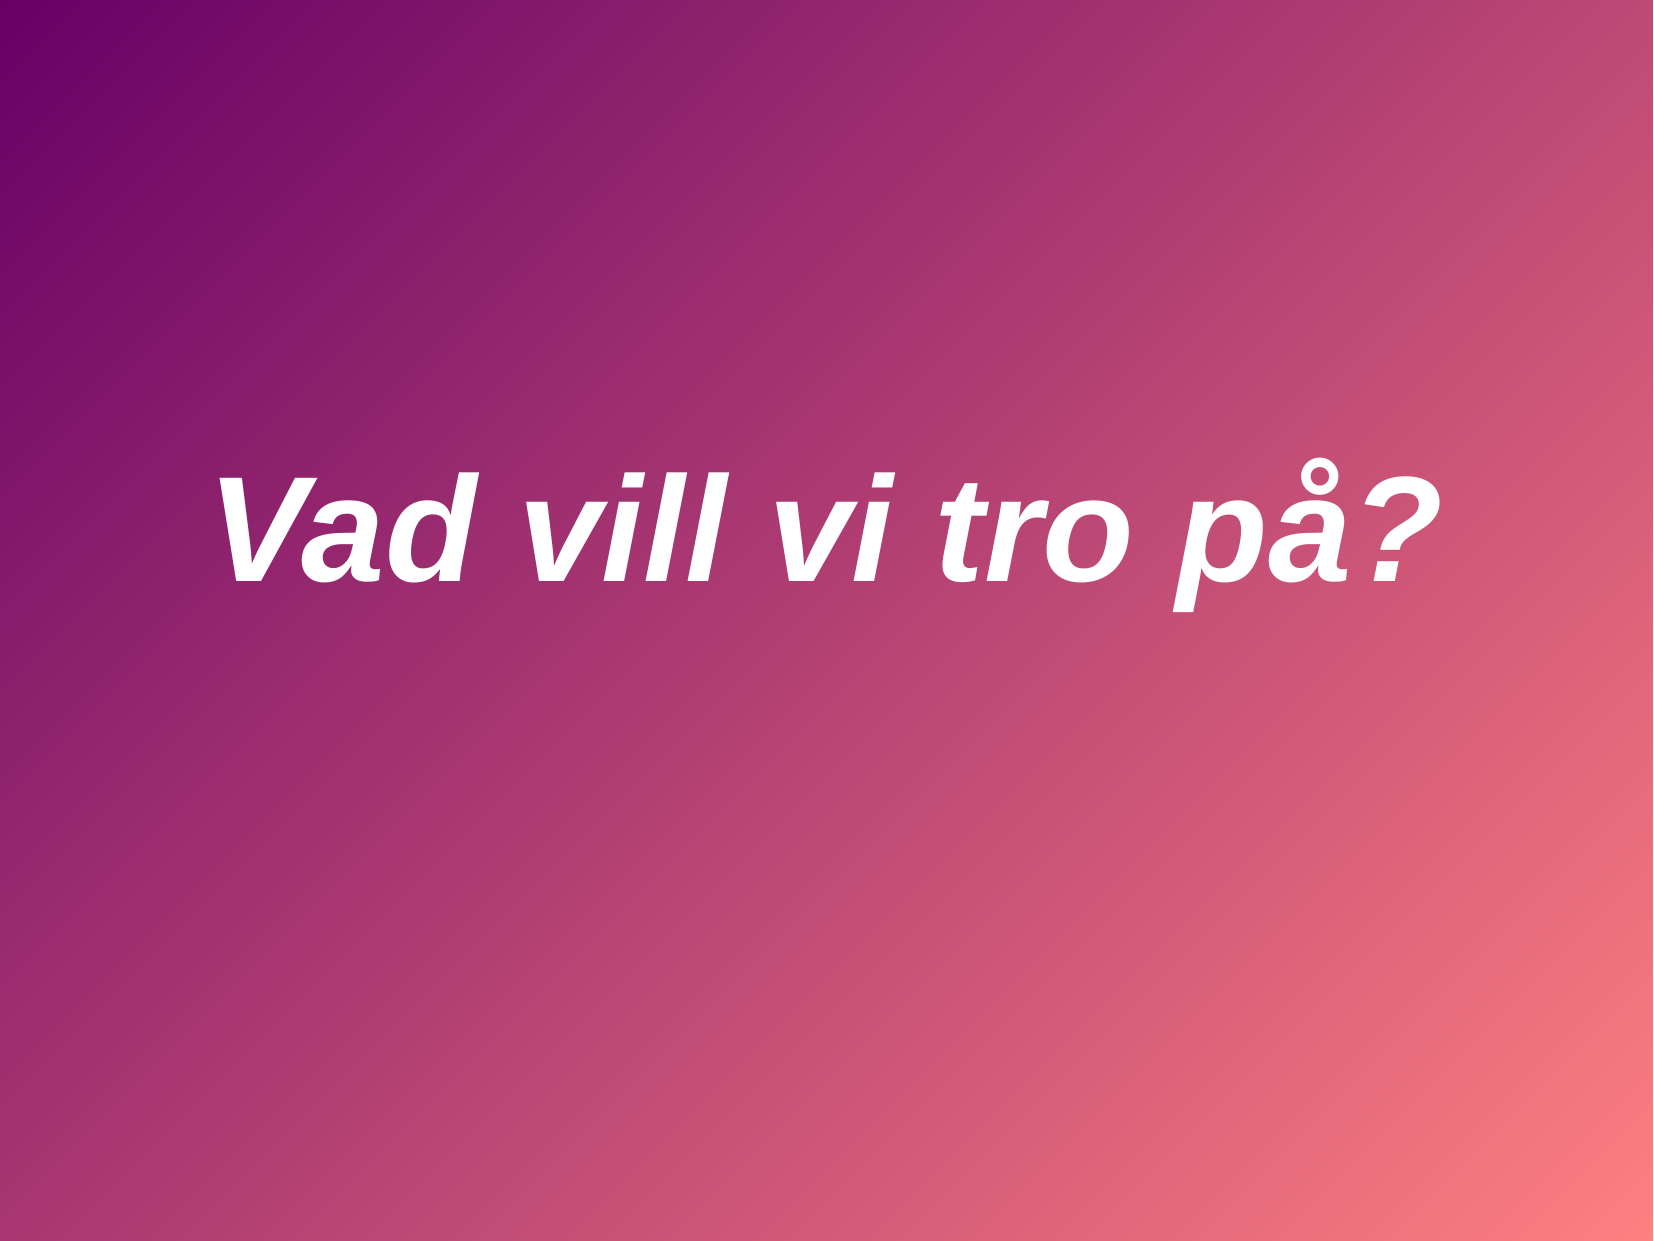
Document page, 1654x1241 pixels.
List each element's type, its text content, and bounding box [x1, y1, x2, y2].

subtitle Vad vill vi tro på? [82, 49, 1571, 1010]
